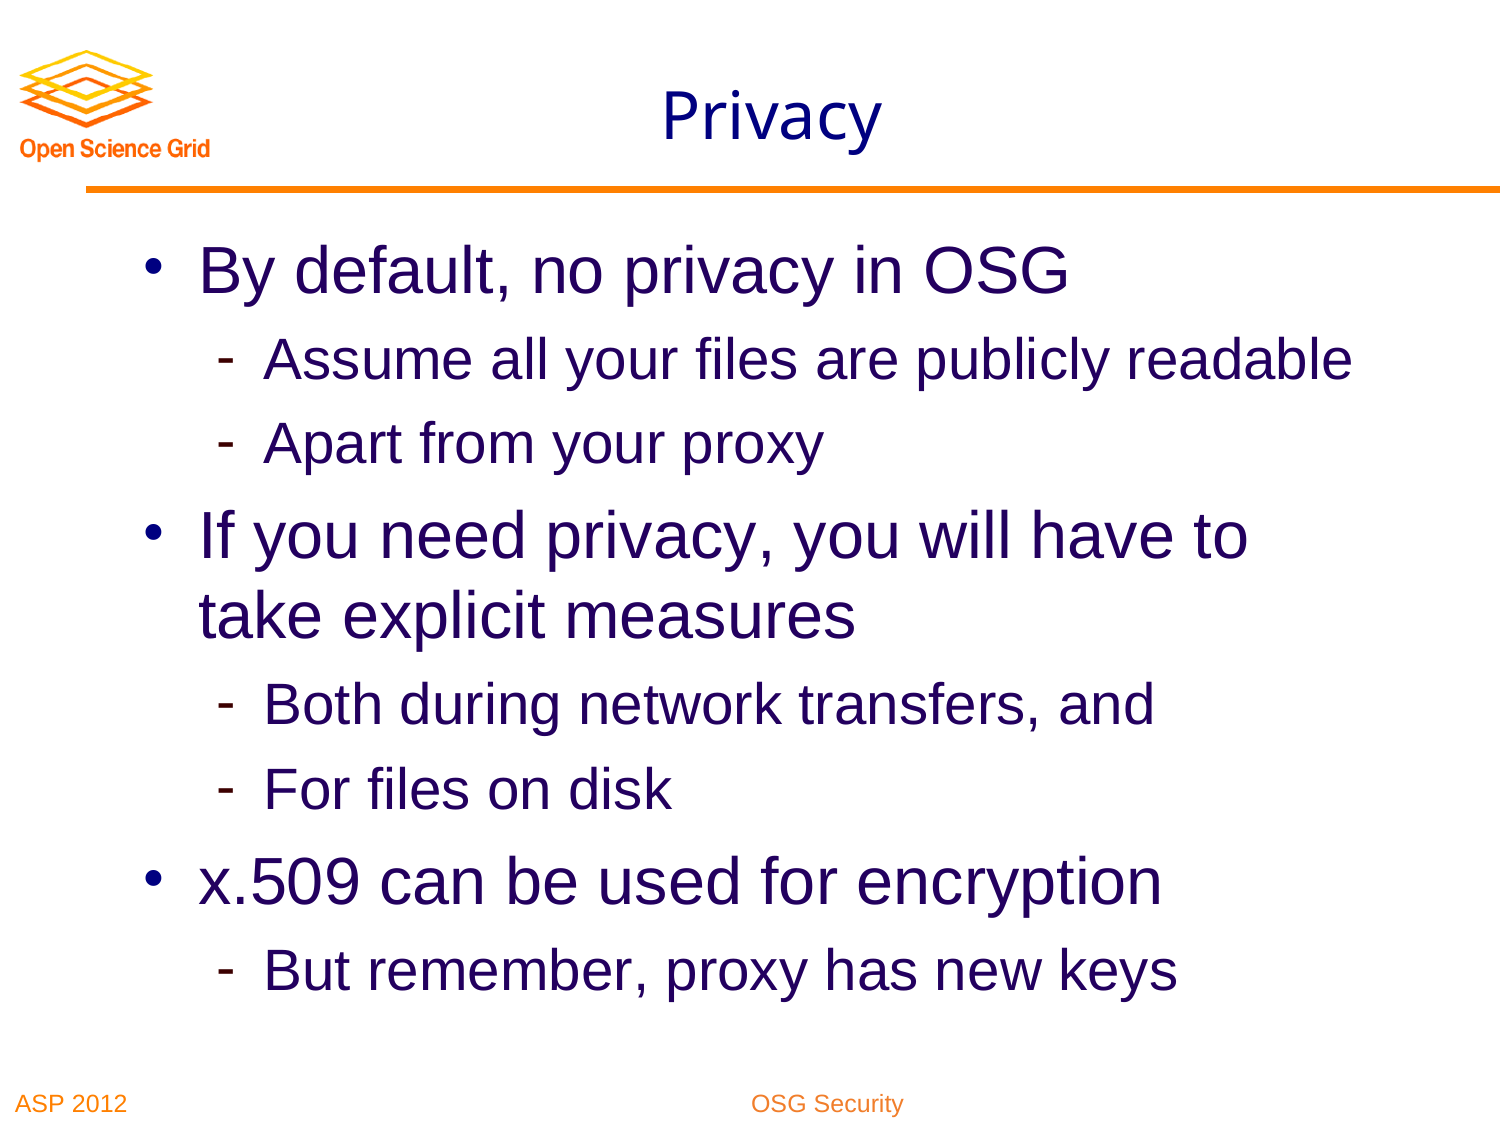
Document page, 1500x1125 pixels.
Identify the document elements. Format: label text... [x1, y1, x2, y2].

title Privacy [201, 18, 1342, 207]
list By default, no privacy in OSG Assume all your files are publicly readable Apart from your proxy If you need privacy, you will have to take explicit measures Both during network transfers, and For files on disk x.509 can be used for encryption But remember, proxy has new keys [127, 218, 1403, 1044]
picture [0, 27, 201, 179]
